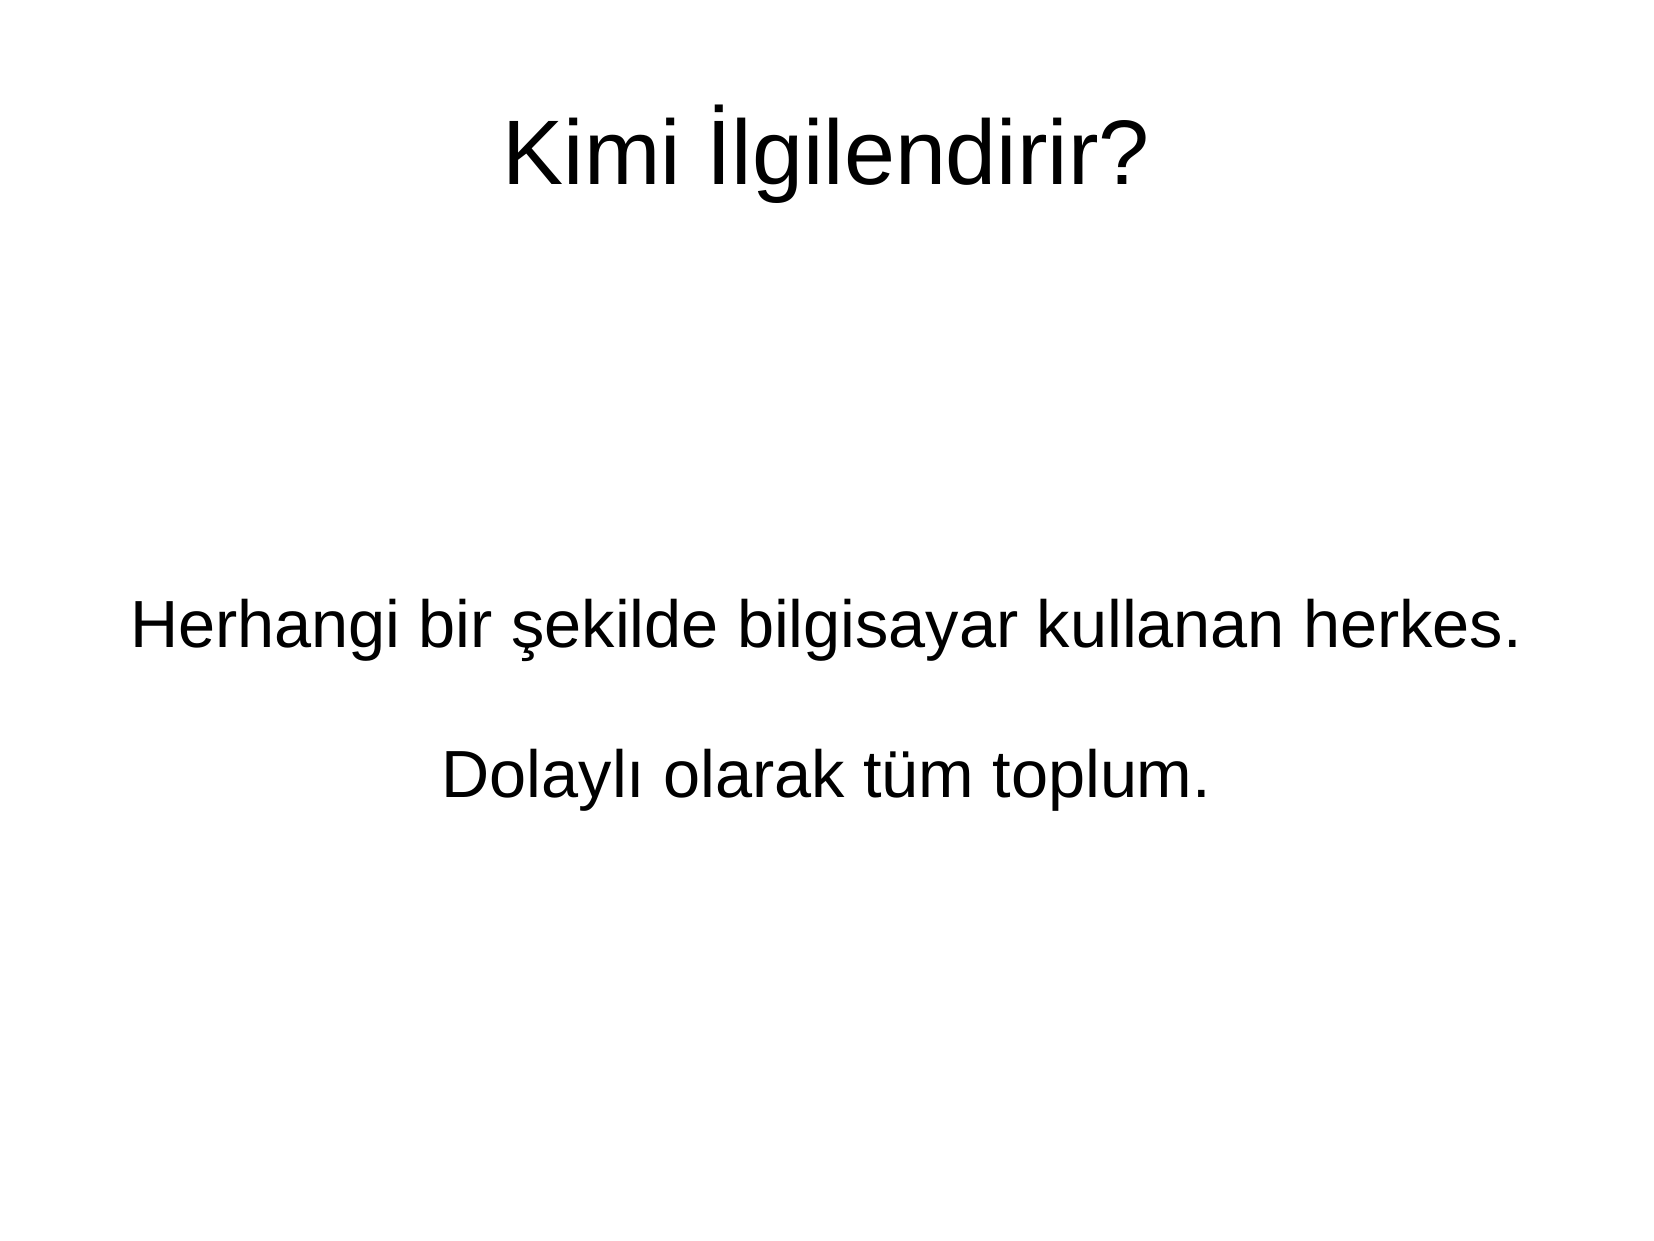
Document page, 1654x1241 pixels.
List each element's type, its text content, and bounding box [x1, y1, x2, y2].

subtitle Herhangi bir şekilde bilgisayar kullanan herkes. Dolaylı olarak tüm toplum. [82, 290, 1571, 1109]
title Kimi İlgilendirir? [82, 49, 1571, 257]
